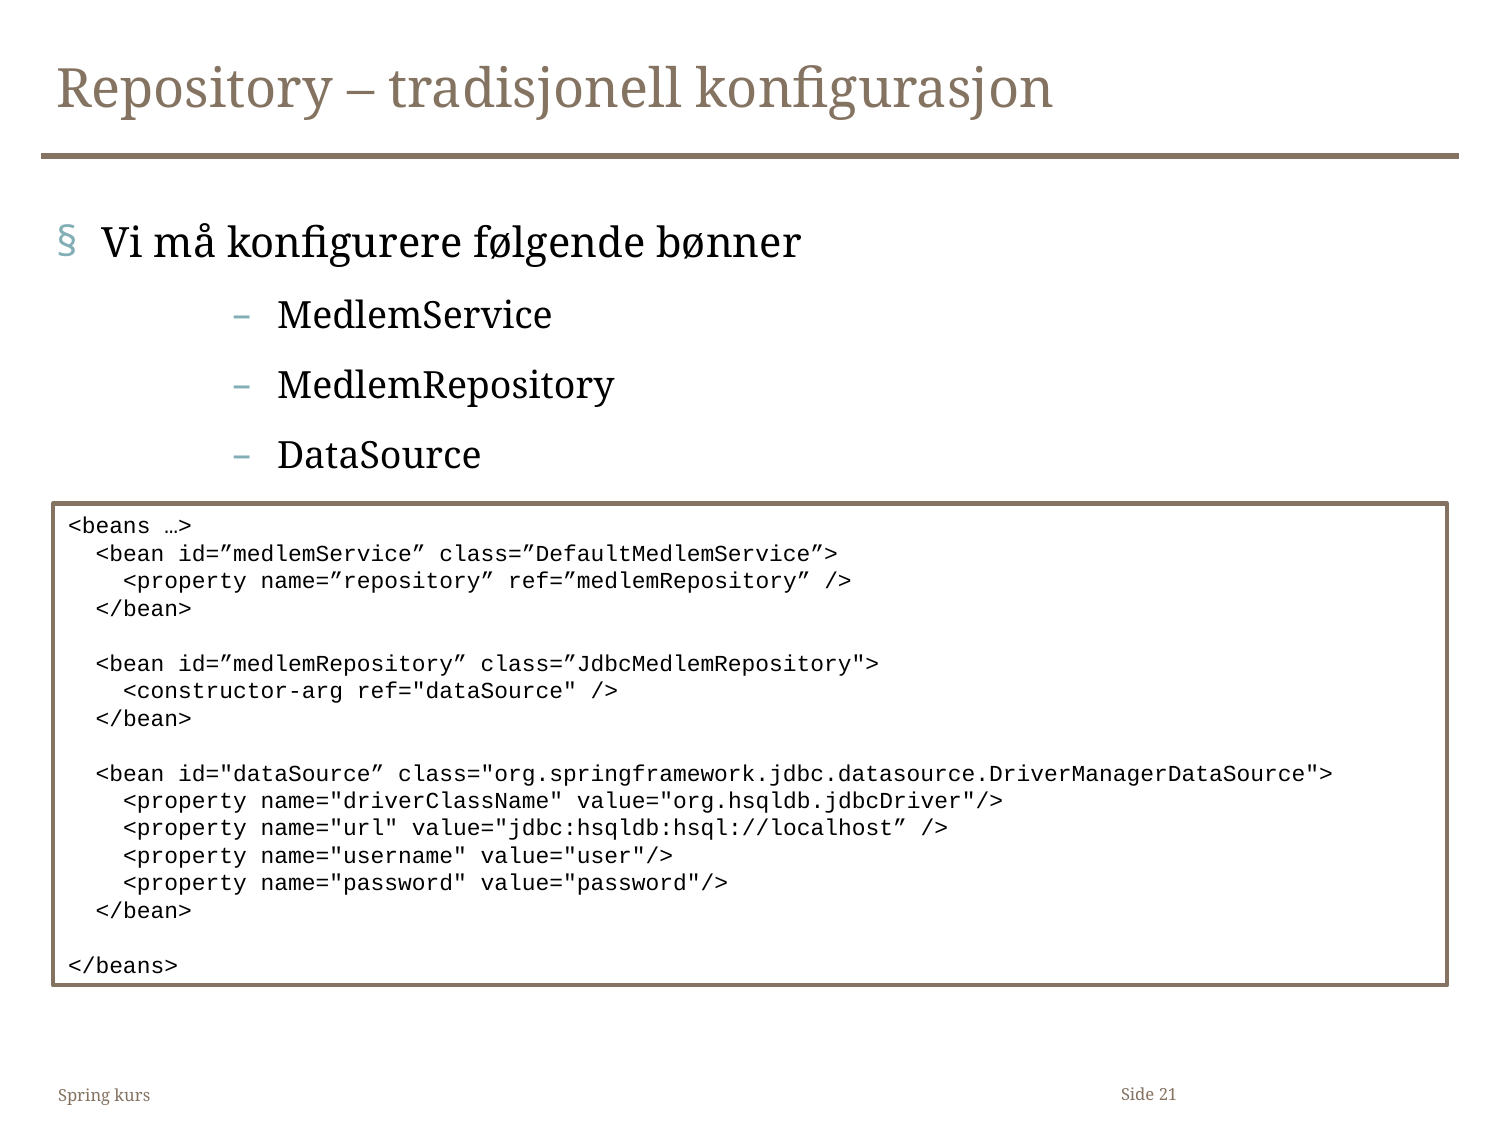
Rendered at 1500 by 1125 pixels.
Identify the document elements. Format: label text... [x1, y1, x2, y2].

text_box Side <number> [1105, 1065, 1457, 1125]
text_box <beans …> <bean id=”medlemService” class=”DefaultMedlemService”> <property name=”repository” ref=”medlemRepository” /> </bean> <bean id=”medlemRepository” class=”JdbcMedlemRepository"> <constructor-arg ref="dataSource" /> </bean> <bean id="dataSource” class="org.springframework.jdbc.datasource.DriverManagerDataSource"> <property name="driverClassName" value="org.hsqldb.jdbcDriver"/> <property name="url" value="jdbc:hsqldb:hsql://localhost” /> <property name="username" value="user"/> <property name="password" value="password"/> </bean> </beans> [53, 503, 1447, 986]
title Repository – tradisjonell konfigurasjon [40, 27, 1459, 146]
text_box Spring kurs [43, 1065, 751, 1125]
list Vi må konfigurere følgende bønner MedlemService MedlemRepository DataSource [41, 208, 1455, 1005]
